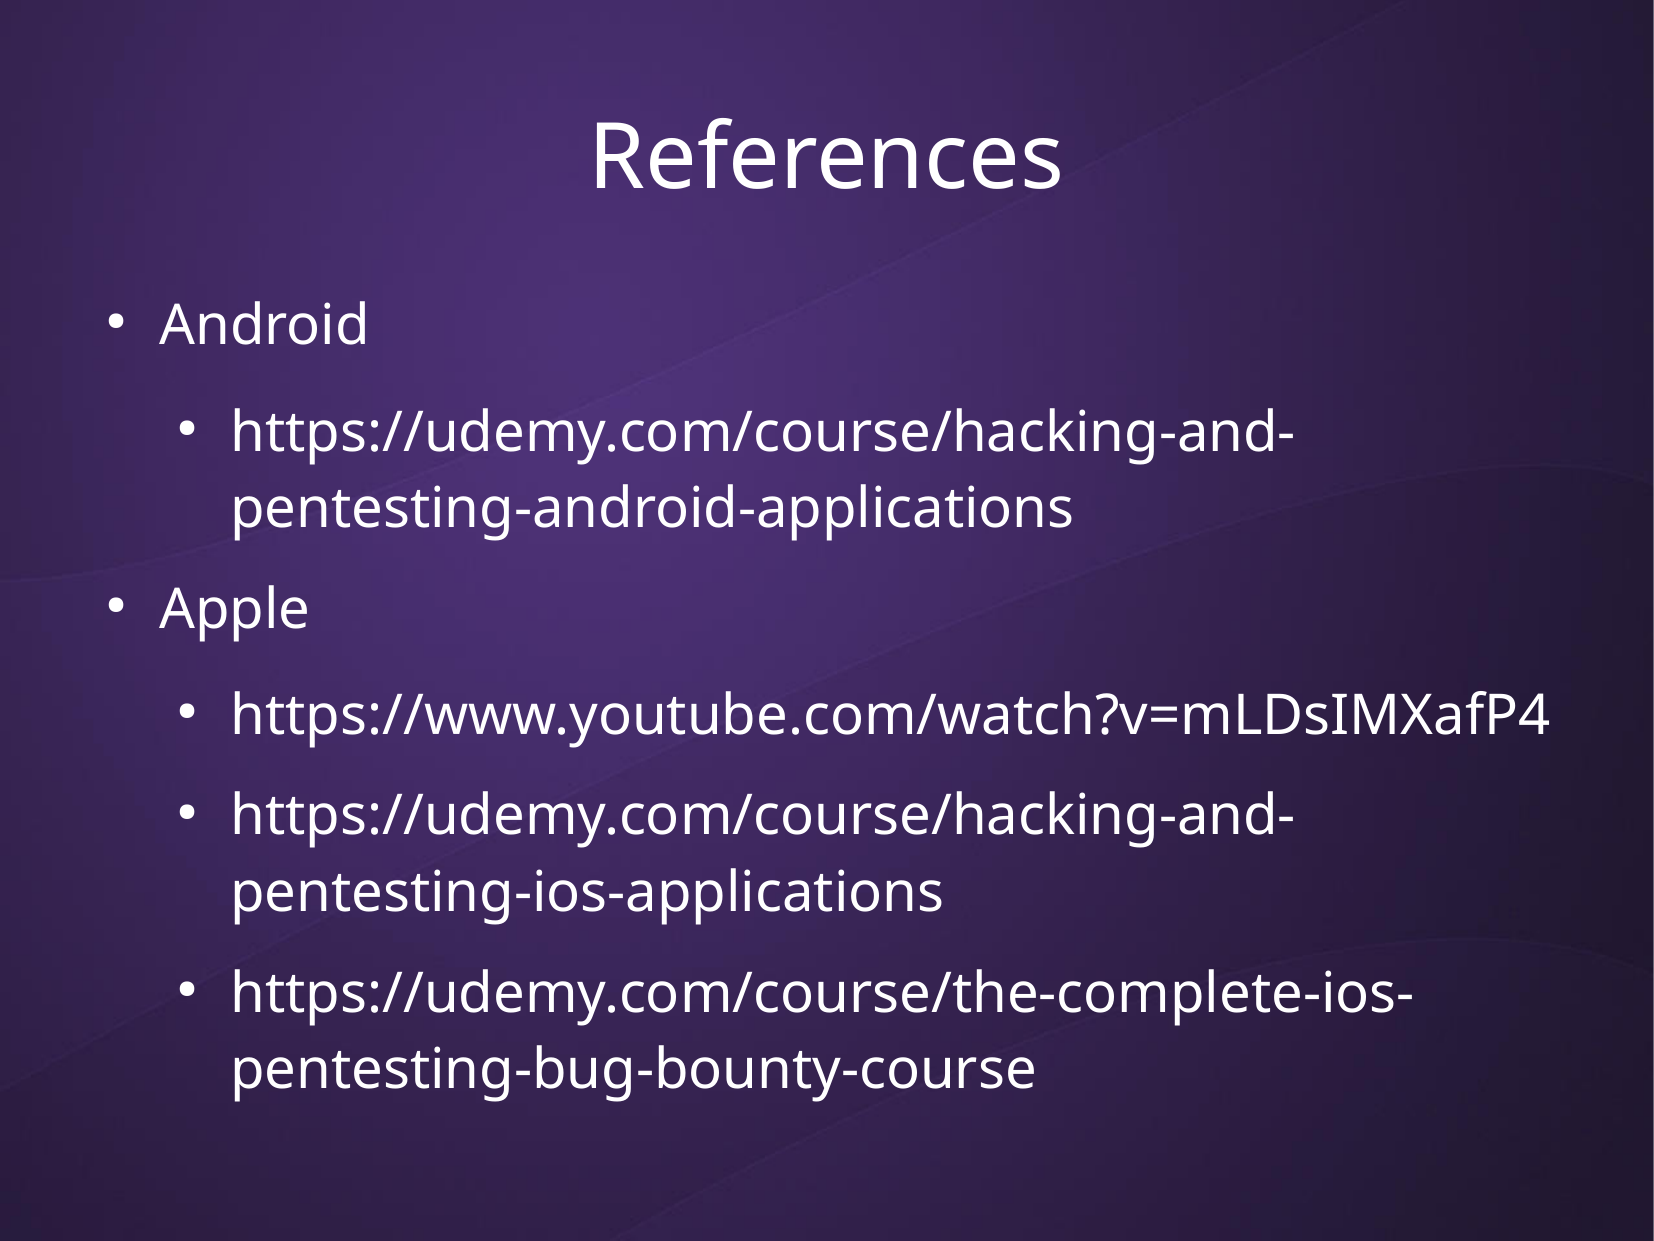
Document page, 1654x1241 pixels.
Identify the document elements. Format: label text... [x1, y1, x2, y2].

title References [82, 49, 1571, 257]
picture [0, 0, 1654, 1241]
list Android https://udemy.com/course/hacking-and-pentesting-android-applications Apple https://www.youtube.com/watch?v=mLDsIMXafP4 https://udemy.com/course/hacking-and-pentesting-ios-applications https://udemy.com/course/the-complete-ios-pentesting-bug-bounty-course [88, 284, 1577, 1121]
